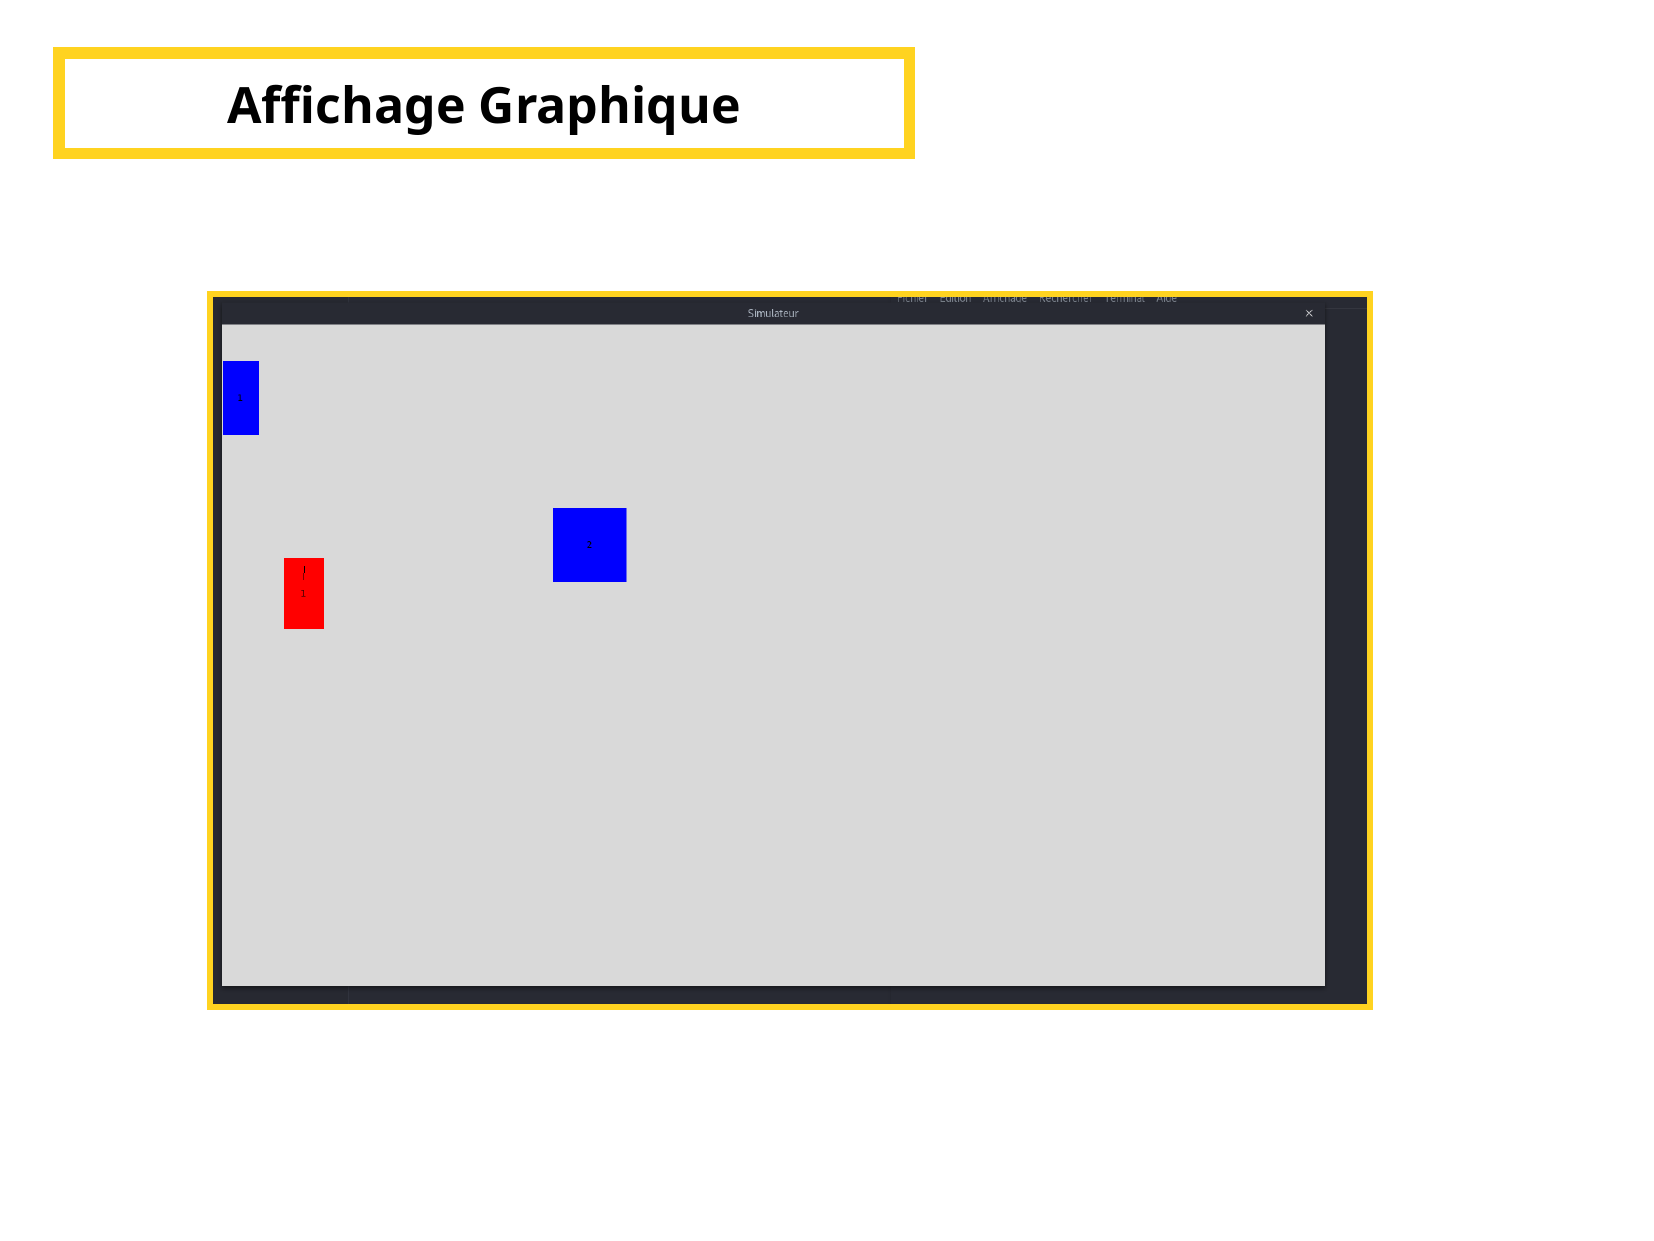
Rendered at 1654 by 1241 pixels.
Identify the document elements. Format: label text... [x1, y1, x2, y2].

title Affichage Graphique [59, 53, 910, 154]
picture [212, 297, 1368, 1004]
